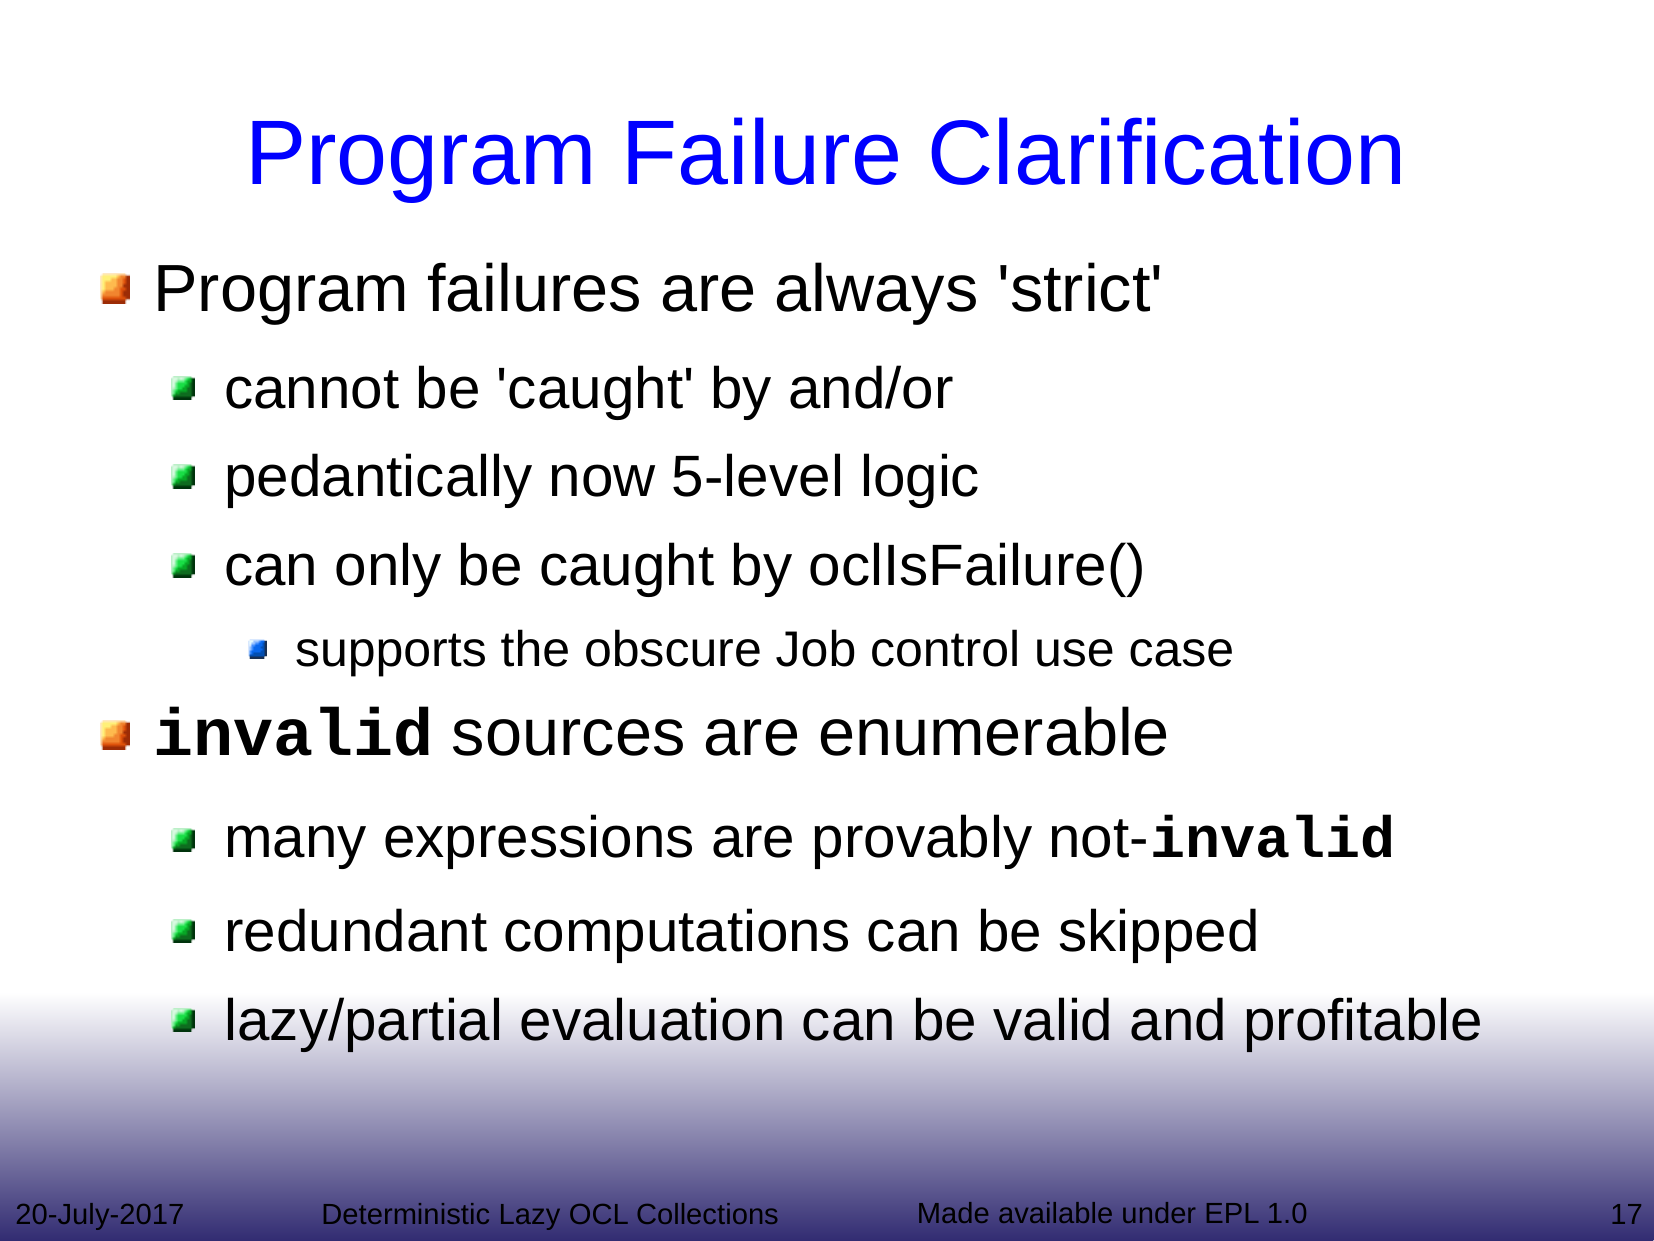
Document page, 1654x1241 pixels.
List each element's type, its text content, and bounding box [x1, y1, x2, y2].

title Program Failure Clarification [82, 49, 1571, 251]
list Program failures are always 'strict' cannot be 'caught' by and/or pedantically now 5-level logic can only be caught by oclIsFailure() supports the obscure Job control use case invalid sources are enumerable many expressions are provably not-invalid redundant computations can be skipped lazy/partial evaluation can be valid and profitable [82, 251, 1571, 1070]
